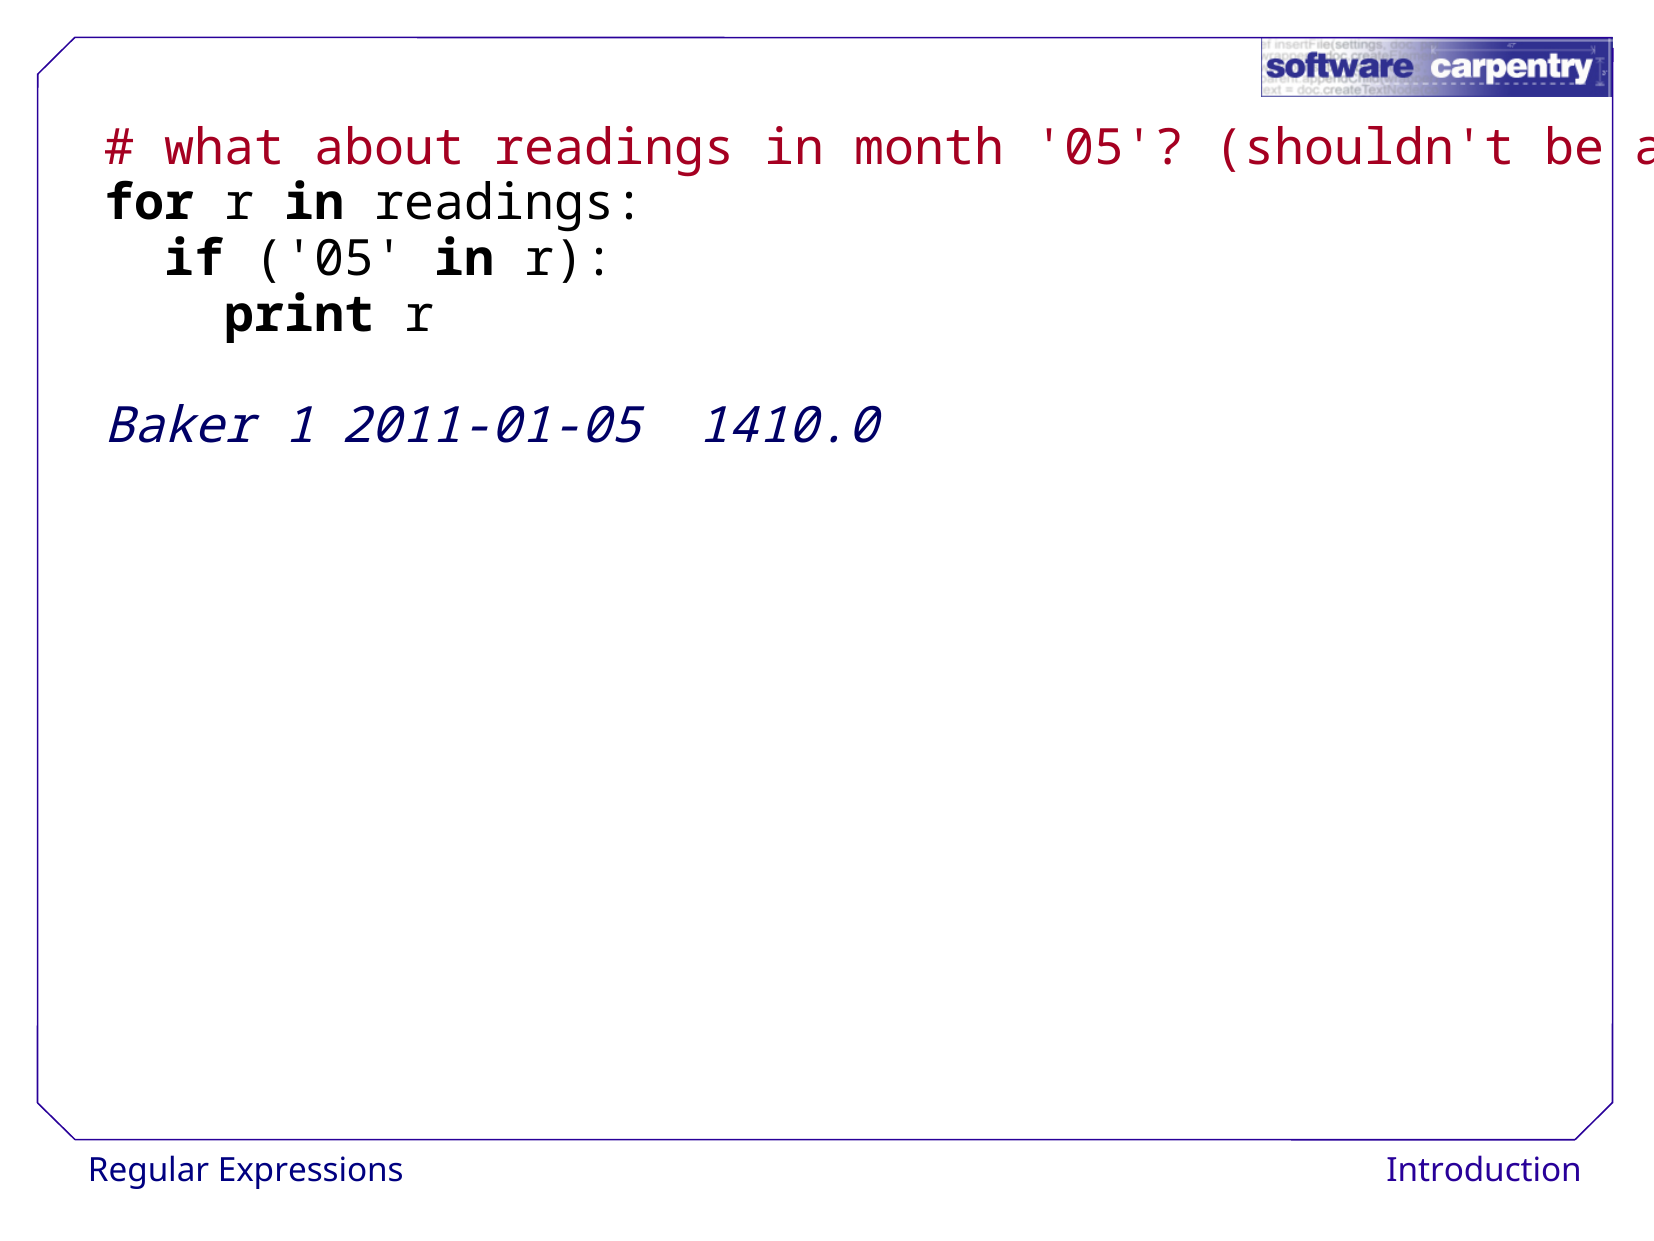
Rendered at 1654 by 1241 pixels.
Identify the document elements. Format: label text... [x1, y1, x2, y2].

text_box # what about readings in month '05'? (shouldn't be any) for r in readings: if ('05' in r): print r Baker 1 2011-01-05 1410.0 [89, 112, 1512, 999]
picture [1261, 39, 1613, 97]
